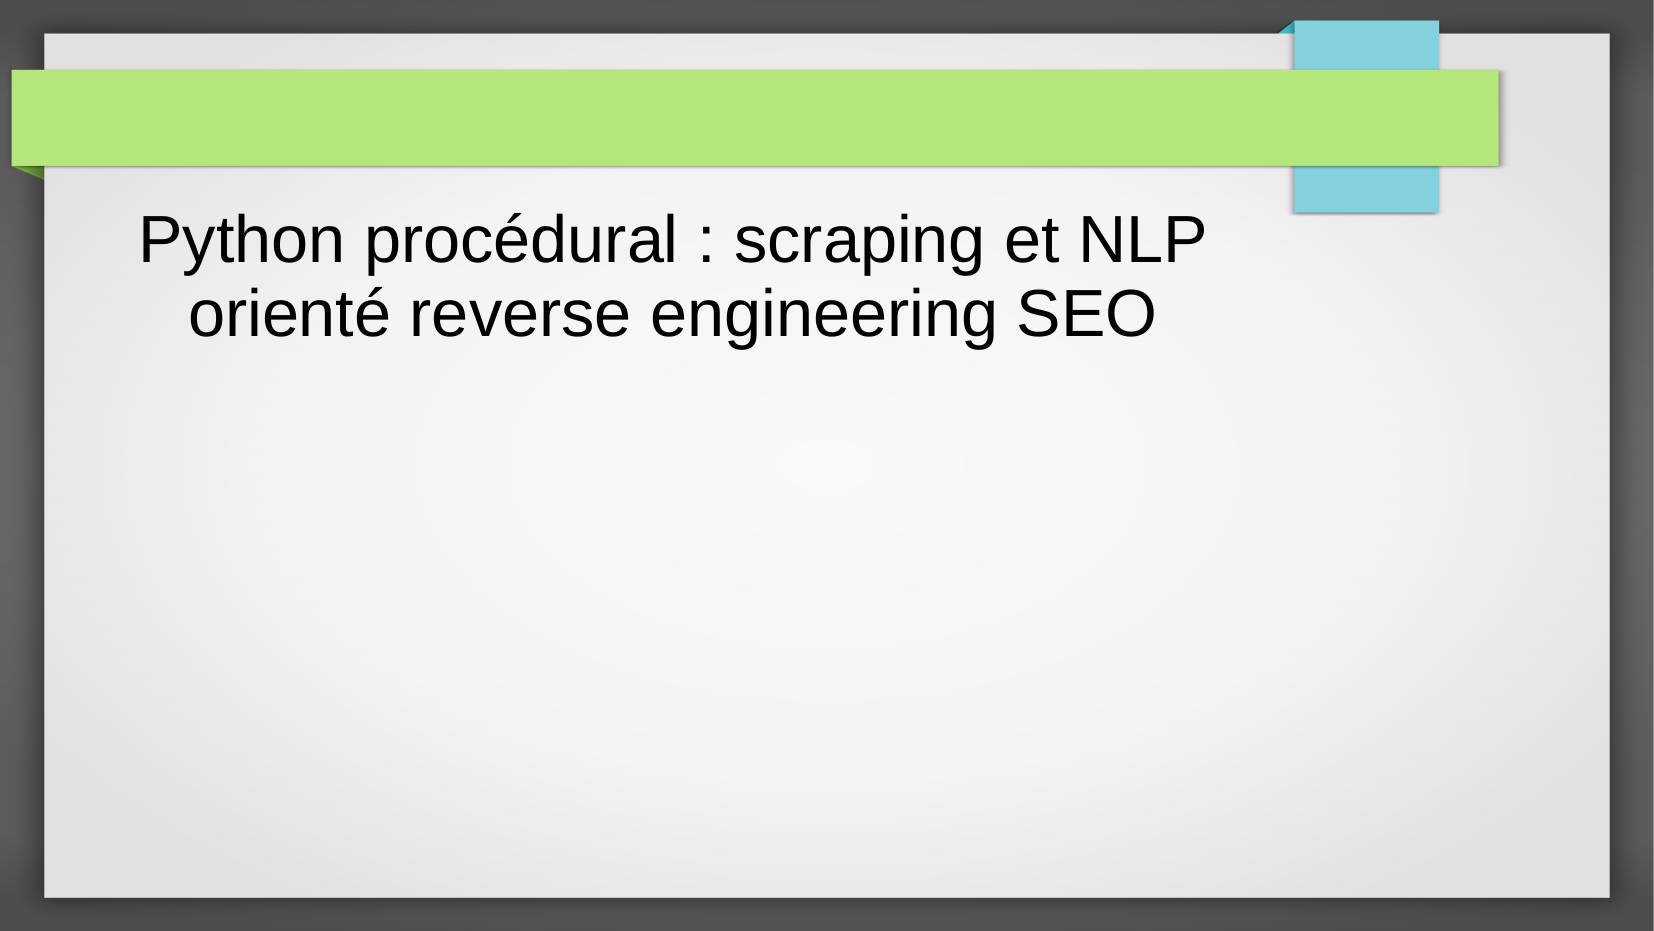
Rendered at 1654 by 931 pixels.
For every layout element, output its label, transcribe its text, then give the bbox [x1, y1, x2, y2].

picture [0, 0, 1654, 931]
subtitle Python procédural : scraping et NLP orienté reverse engineering SEO [82, 70, 1264, 482]
